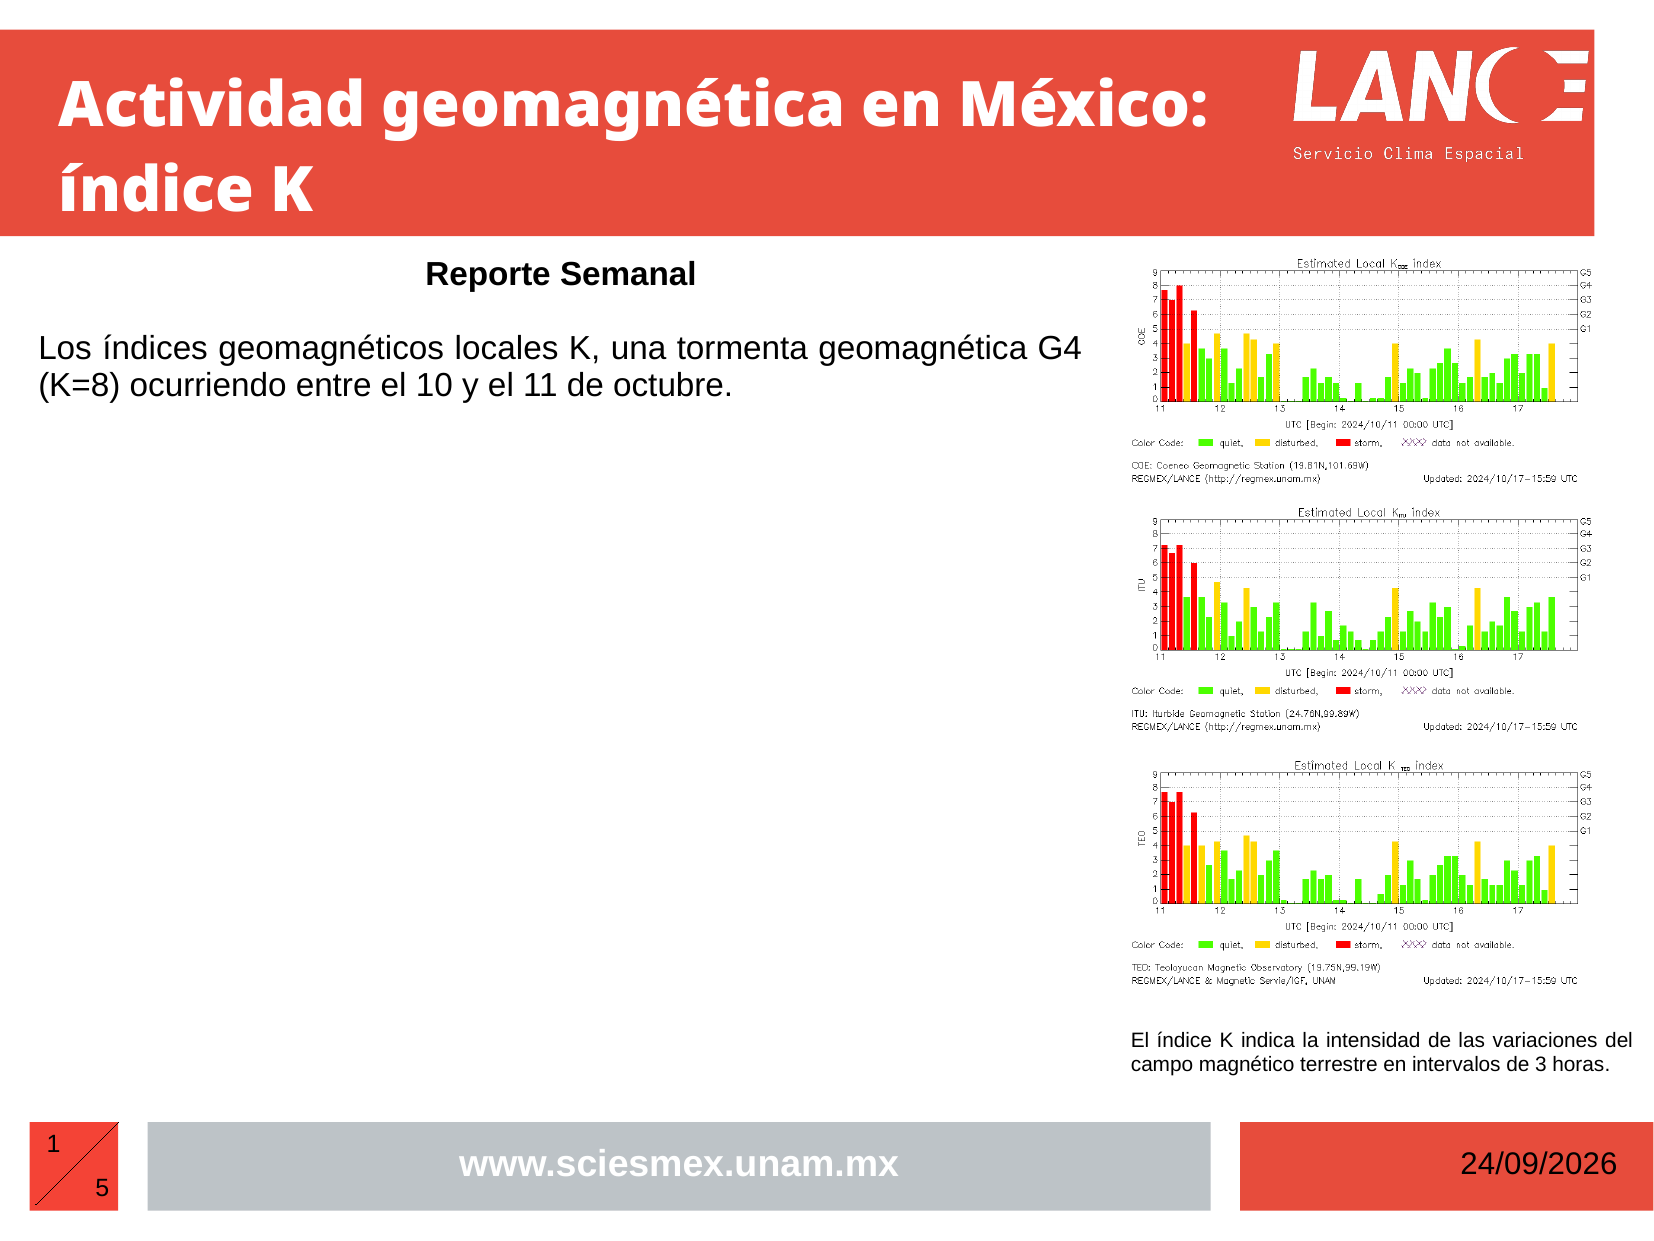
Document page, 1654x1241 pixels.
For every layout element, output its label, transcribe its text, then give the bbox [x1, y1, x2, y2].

text_box El índice K indica la intensidad de las variaciones del campo magnético terrestre en intervalos de 3 horas. [1116, 1021, 1648, 1084]
text_box www.sciesmex.unam.mx [153, 1122, 1205, 1205]
picture [1293, 47, 1589, 162]
picture [1127, 749, 1601, 987]
text_box 5 [35, 1151, 125, 1209]
title Actividad geomagnética en México: índice K [59, 59, 1312, 207]
text_box 17/10/2024 [1424, 1122, 1654, 1205]
text_box Reporte Semanal Los índices geomagnéticos locales K, una tormenta geomagnética G4 (K=8) ocurriendo entre el 10 y el 11 de octubre. [23, 248, 1099, 671]
picture [1127, 247, 1601, 485]
text_box <número> [31, 1122, 176, 1170]
picture [1127, 496, 1601, 733]
